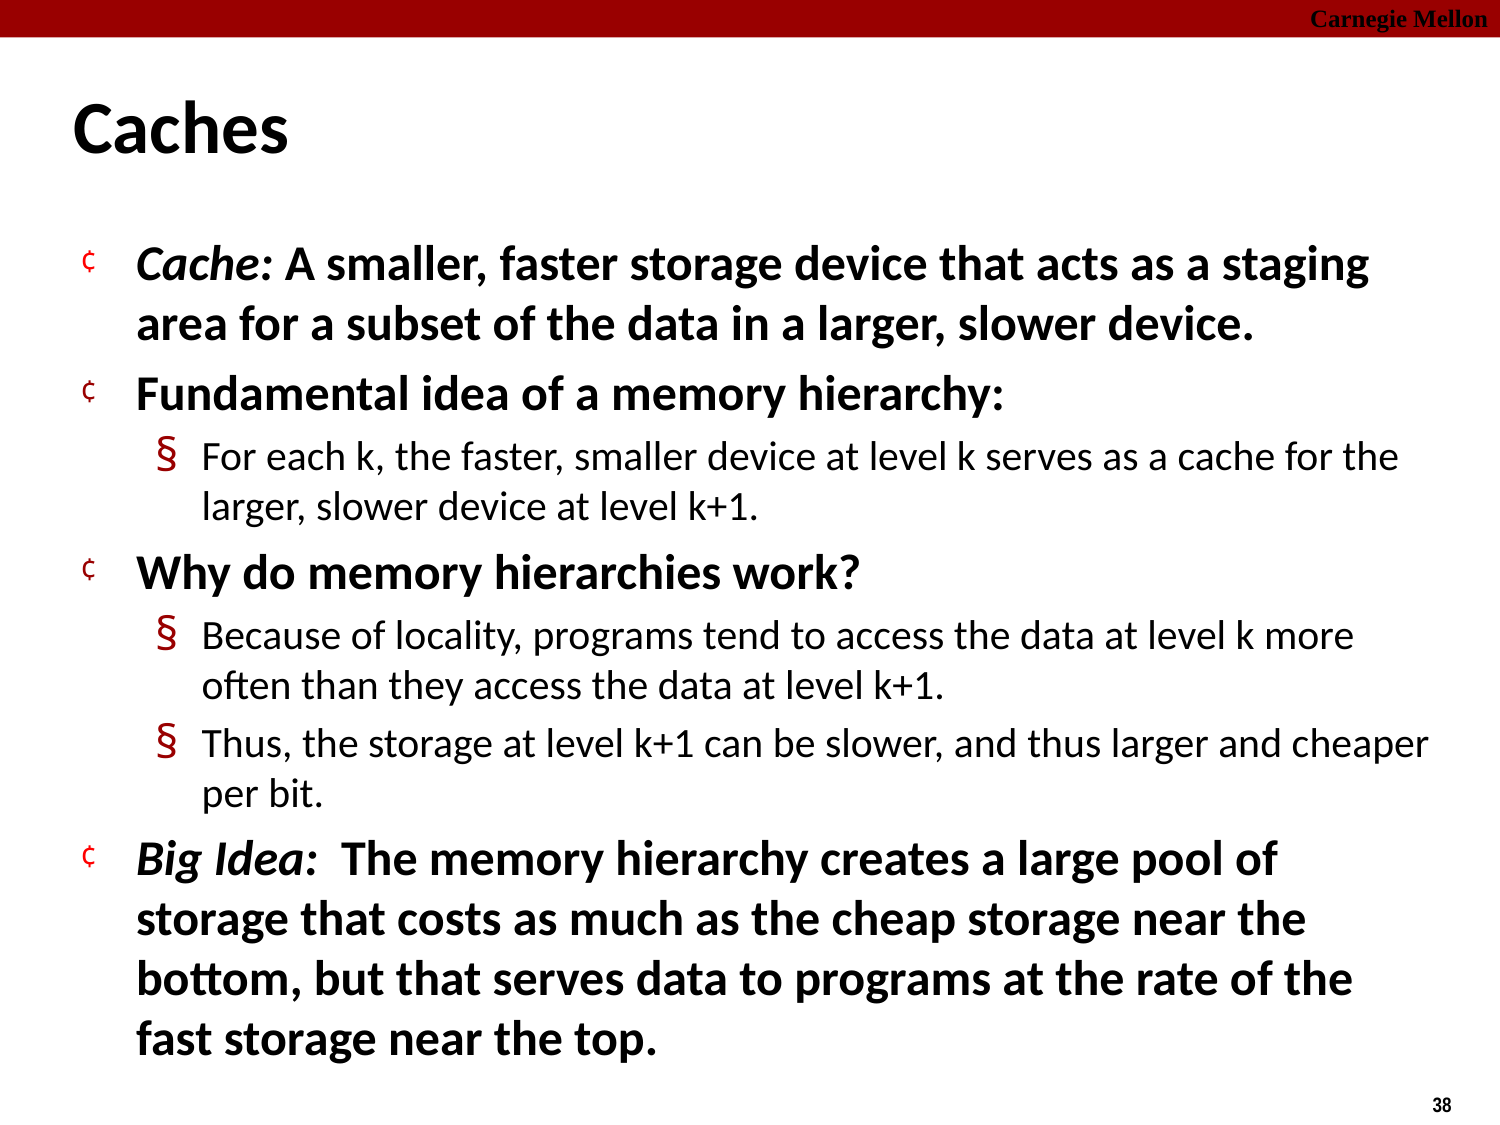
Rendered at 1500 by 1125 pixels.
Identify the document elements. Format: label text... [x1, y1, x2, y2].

list Cache: A smaller, faster storage device that acts as a staging area for a subset of the data in a larger, slower device. Fundamental idea of a memory hierarchy: For each k, the faster, smaller device at level k serves as a cache for the larger, slower device at level k+1. Why do memory hierarchies work? Because of locality, programs tend to access the data at level k more often than they access the data at level k+1. Thus, the storage at level k+1 can be slower, and thus larger and cheaper per bit. Big Idea: The memory hierarchy creates a large pool of storage that costs as much as the cheap storage near the bottom, but that serves data to programs at the rate of the fast storage near the top. [65, 223, 1450, 1040]
title Caches [58, 71, 1304, 197]
